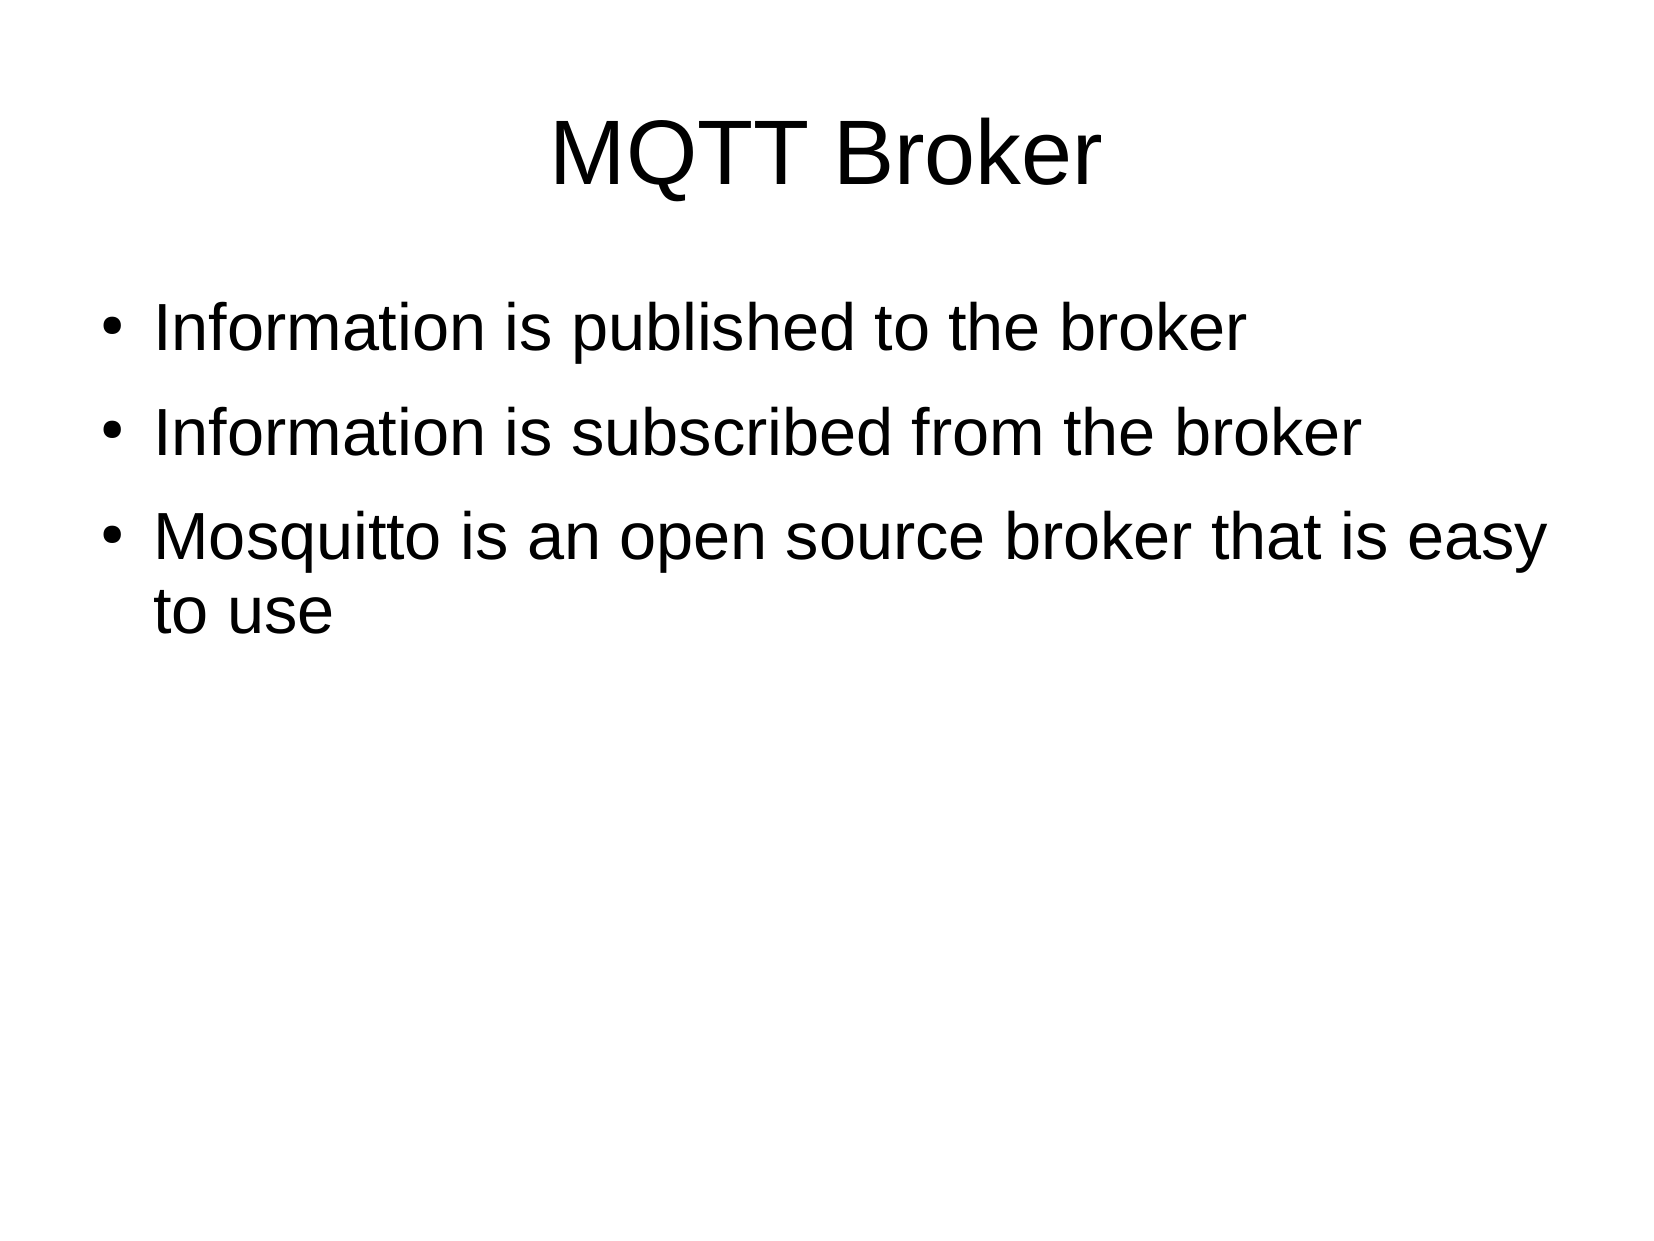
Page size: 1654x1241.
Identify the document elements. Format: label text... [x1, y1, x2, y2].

list Information is published to the broker Information is subscribed from the broker Mosquitto is an open source broker that is easy to use [82, 290, 1571, 1010]
title MQTT Broker [82, 49, 1571, 257]
